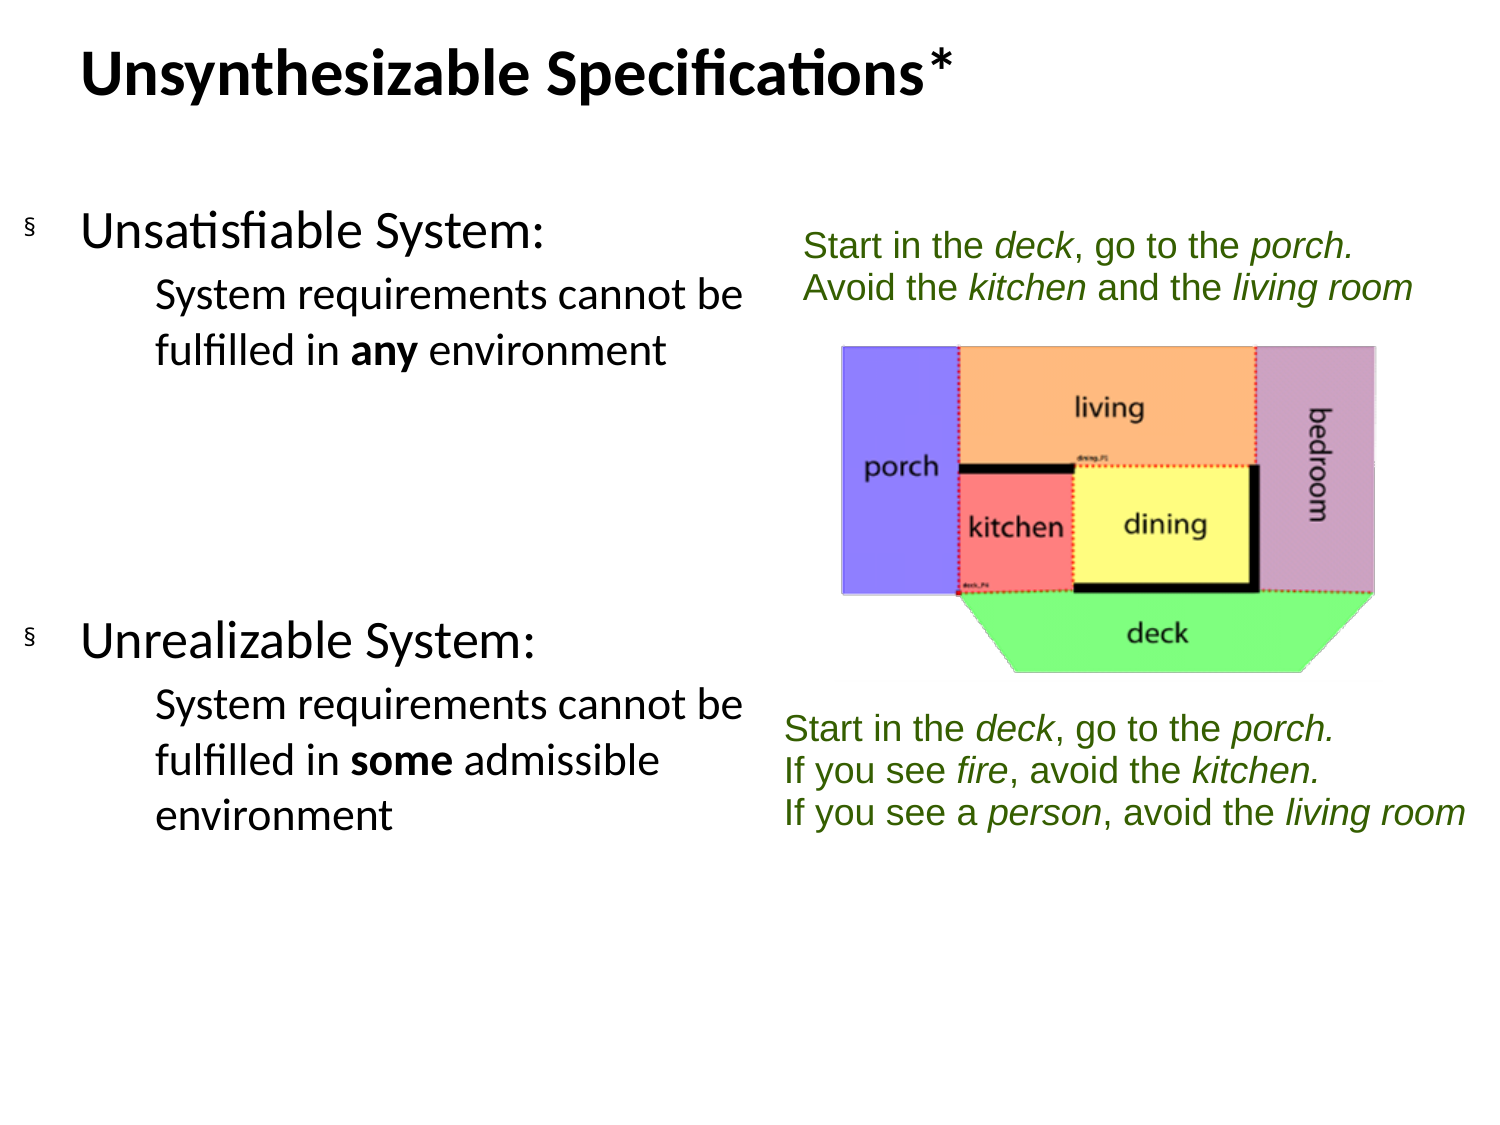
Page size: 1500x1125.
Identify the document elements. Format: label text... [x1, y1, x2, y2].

text_box Unsynthesizable Specifications* [65, 21, 975, 116]
picture [833, 338, 1385, 683]
text_box Start in the deck, go to the porch. Avoid the kitchen and the living room [788, 217, 1500, 316]
text_box Start in the deck, go to the porch. If you see fire, avoid the kitchen. If you see a person, avoid the living room [769, 700, 1500, 842]
text_box Unsatisfiable System: System requirements cannot be fulfilled in any environment Unrealizable System: System requirements cannot be fulfilled in some admissible environment [8, 187, 822, 848]
